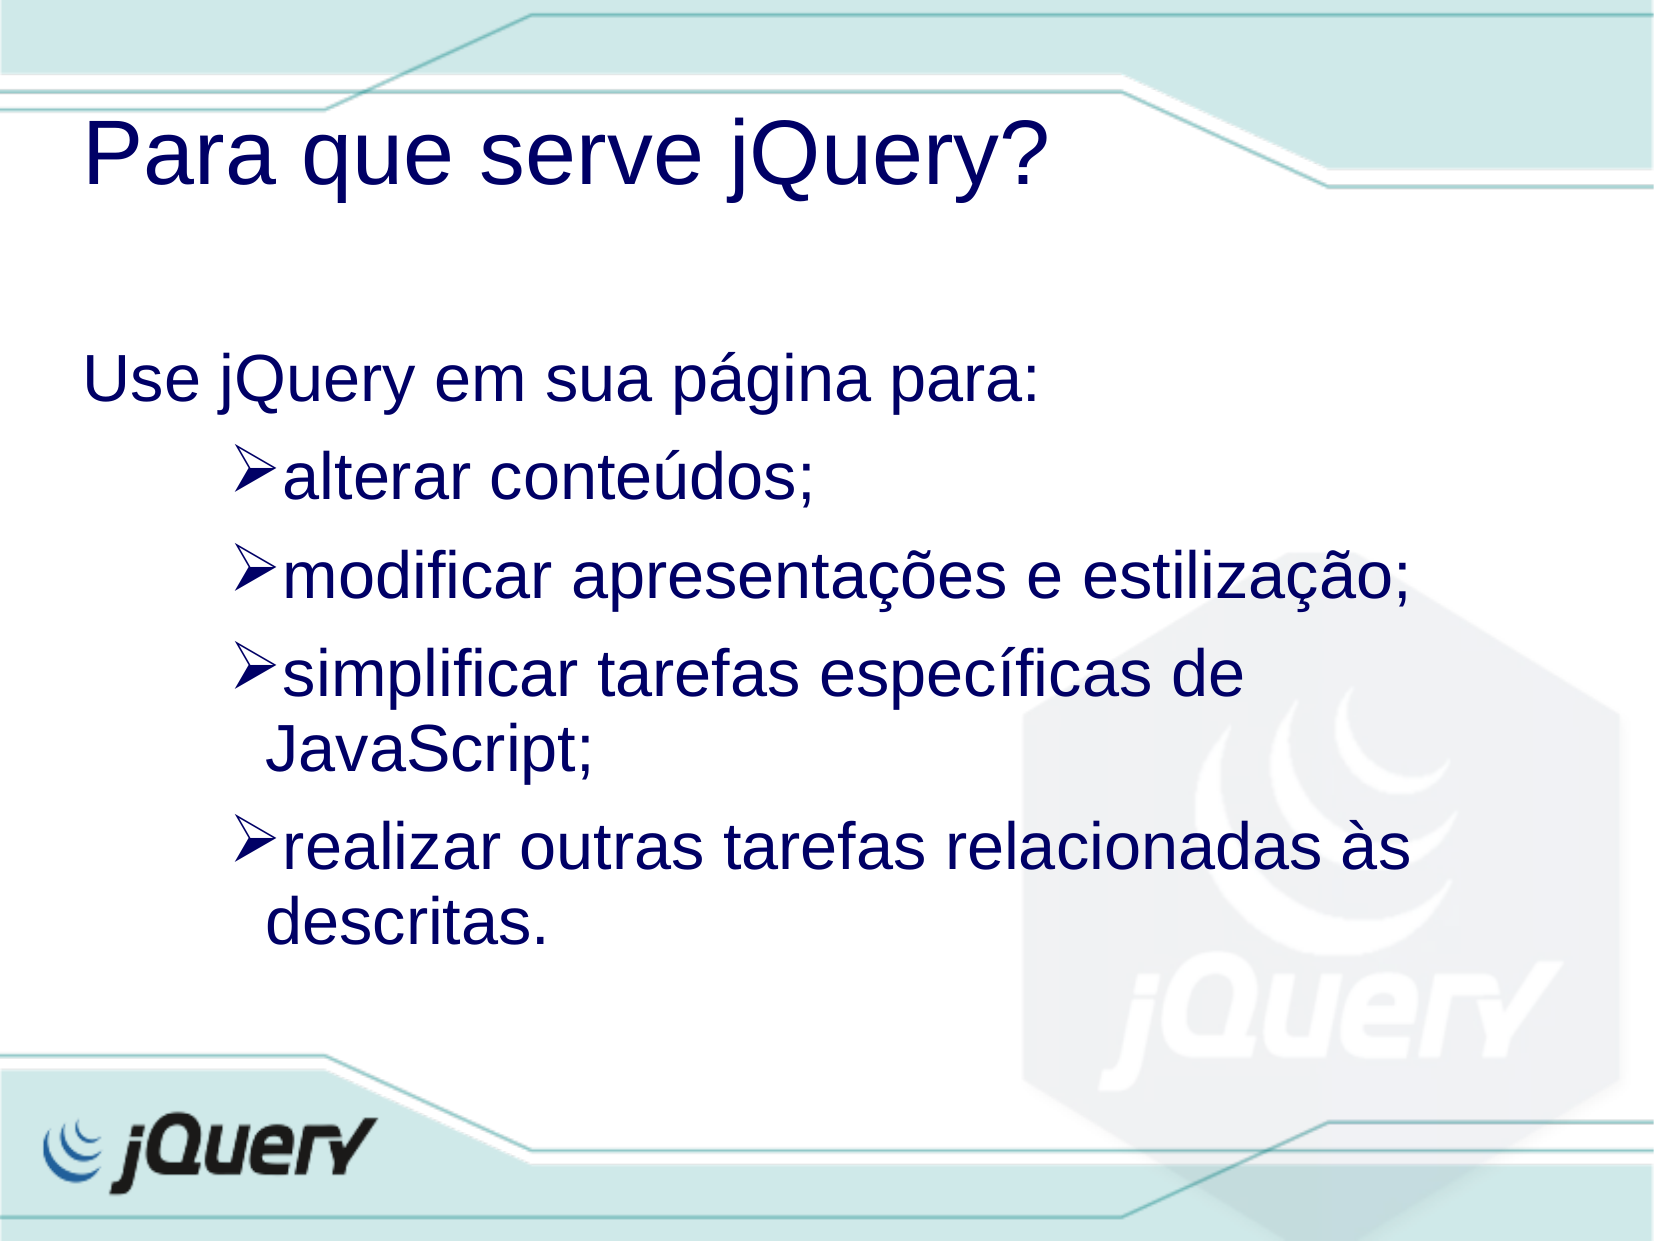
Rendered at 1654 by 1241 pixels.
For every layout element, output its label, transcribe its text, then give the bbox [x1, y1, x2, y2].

title Para que serve jQuery? [82, 49, 1571, 257]
subtitle Use jQuery em sua página para: alterar conteúdos; modificar apresentações e estilização; simplificar tarefas específicas de JavaScript; realizar outras tarefas relacionadas às descritas. [82, 290, 1571, 1010]
picture [0, 0, 1654, 1241]
